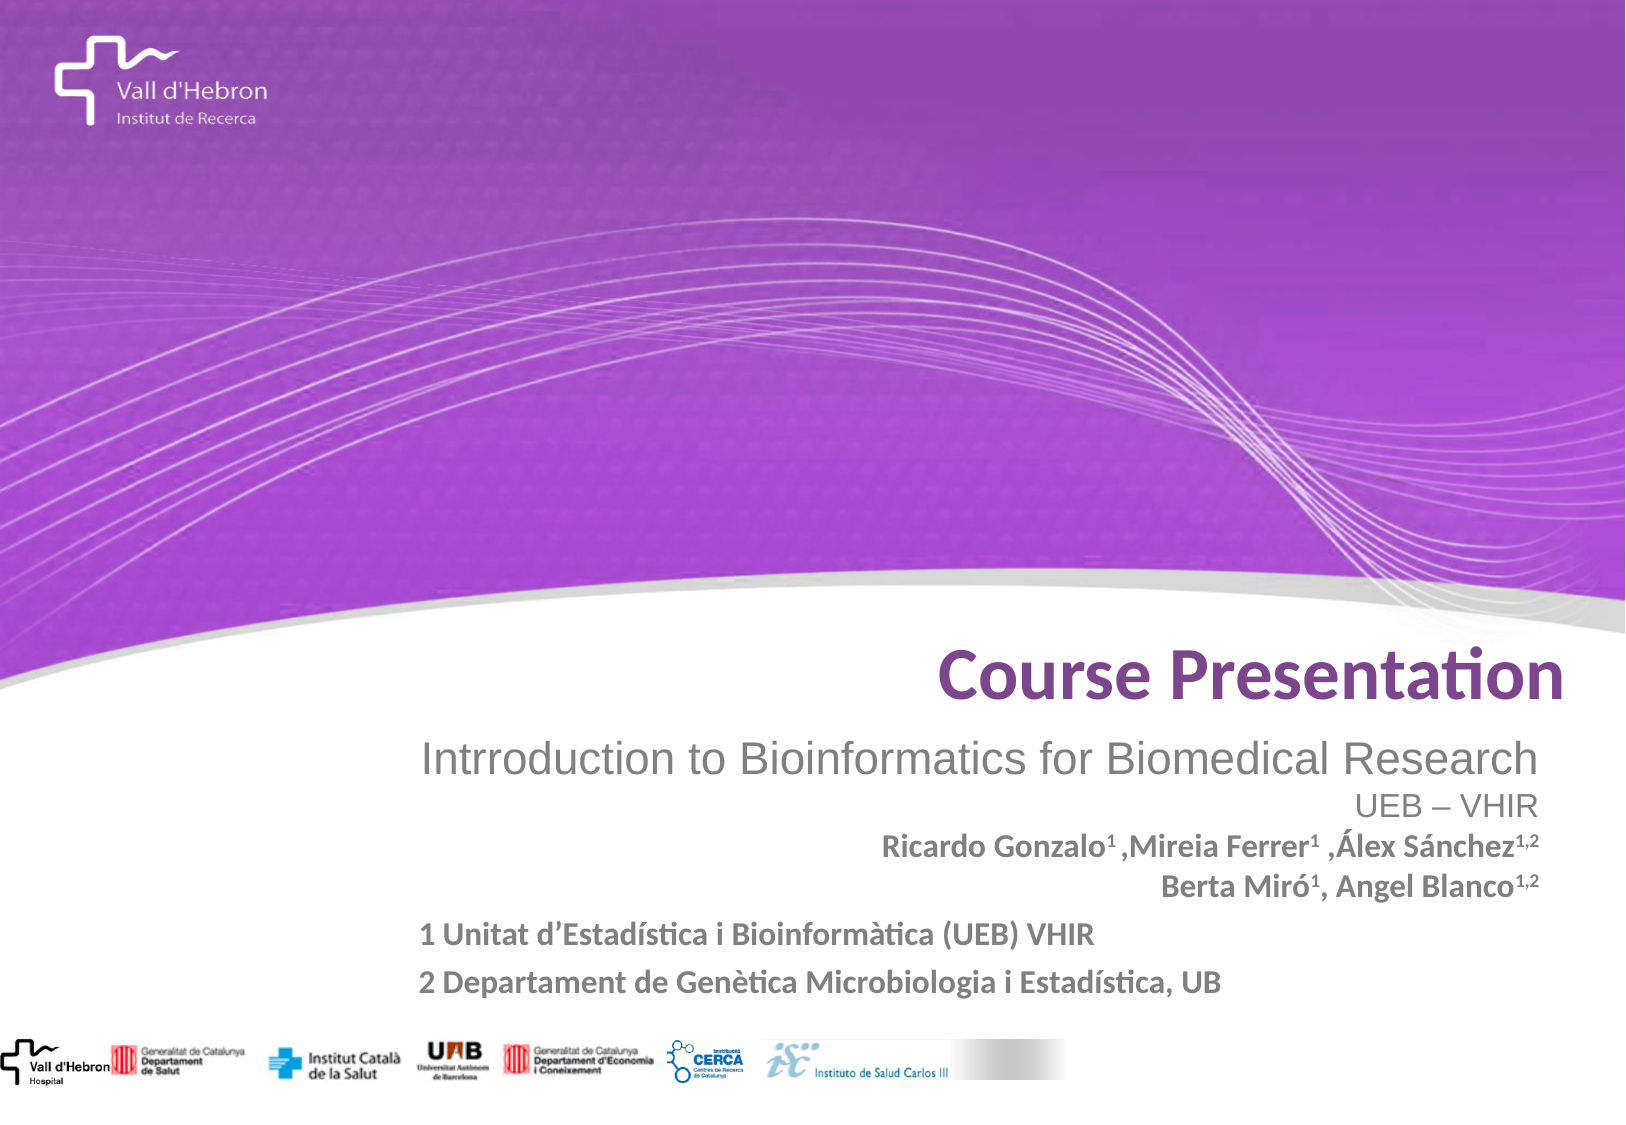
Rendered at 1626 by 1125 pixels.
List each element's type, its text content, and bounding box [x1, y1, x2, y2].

picture [0, 0, 1625, 1121]
text_box Course Presentation [6, 616, 1582, 728]
text_box Intrroduction to Bioinformatics for Biomedical Research UEB – VHIR Ricardo Gonzalo1 ,Mireia Ferrer1 ,Álex Sánchez1,2 Berta Miró1, Angel Blanco1,2 1 Unitat d’Estadística i Bioinformàtica (UEB) VHIR 2 Departament de Genètica Microbiologia i Estadística, UB [134, 728, 1555, 988]
